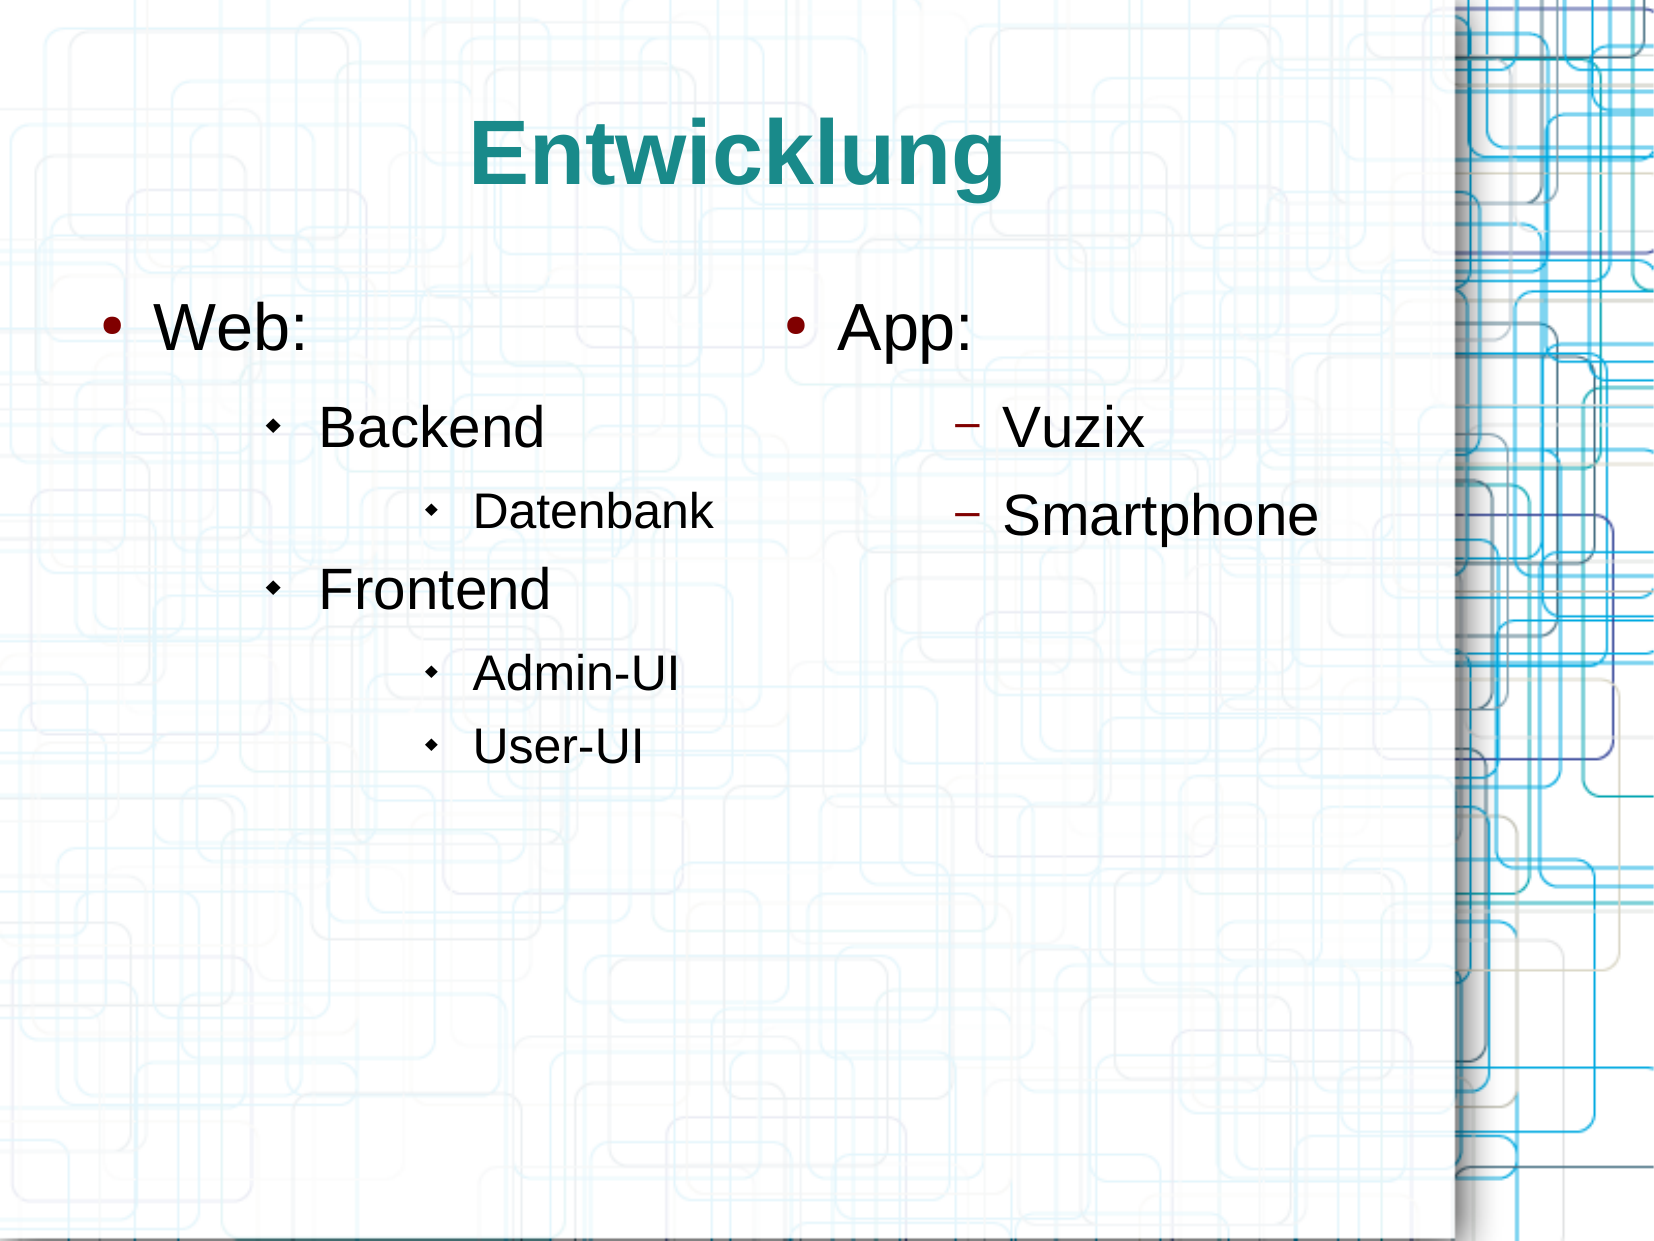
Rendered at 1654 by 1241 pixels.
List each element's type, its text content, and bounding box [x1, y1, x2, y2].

list Web: Backend Datenbank Frontend Admin-UI User-UI [82, 290, 734, 1109]
list App: Vuzix Smartphone [766, 290, 1418, 1109]
title Entwicklung [59, 49, 1418, 257]
picture [0, 0, 1654, 1241]
